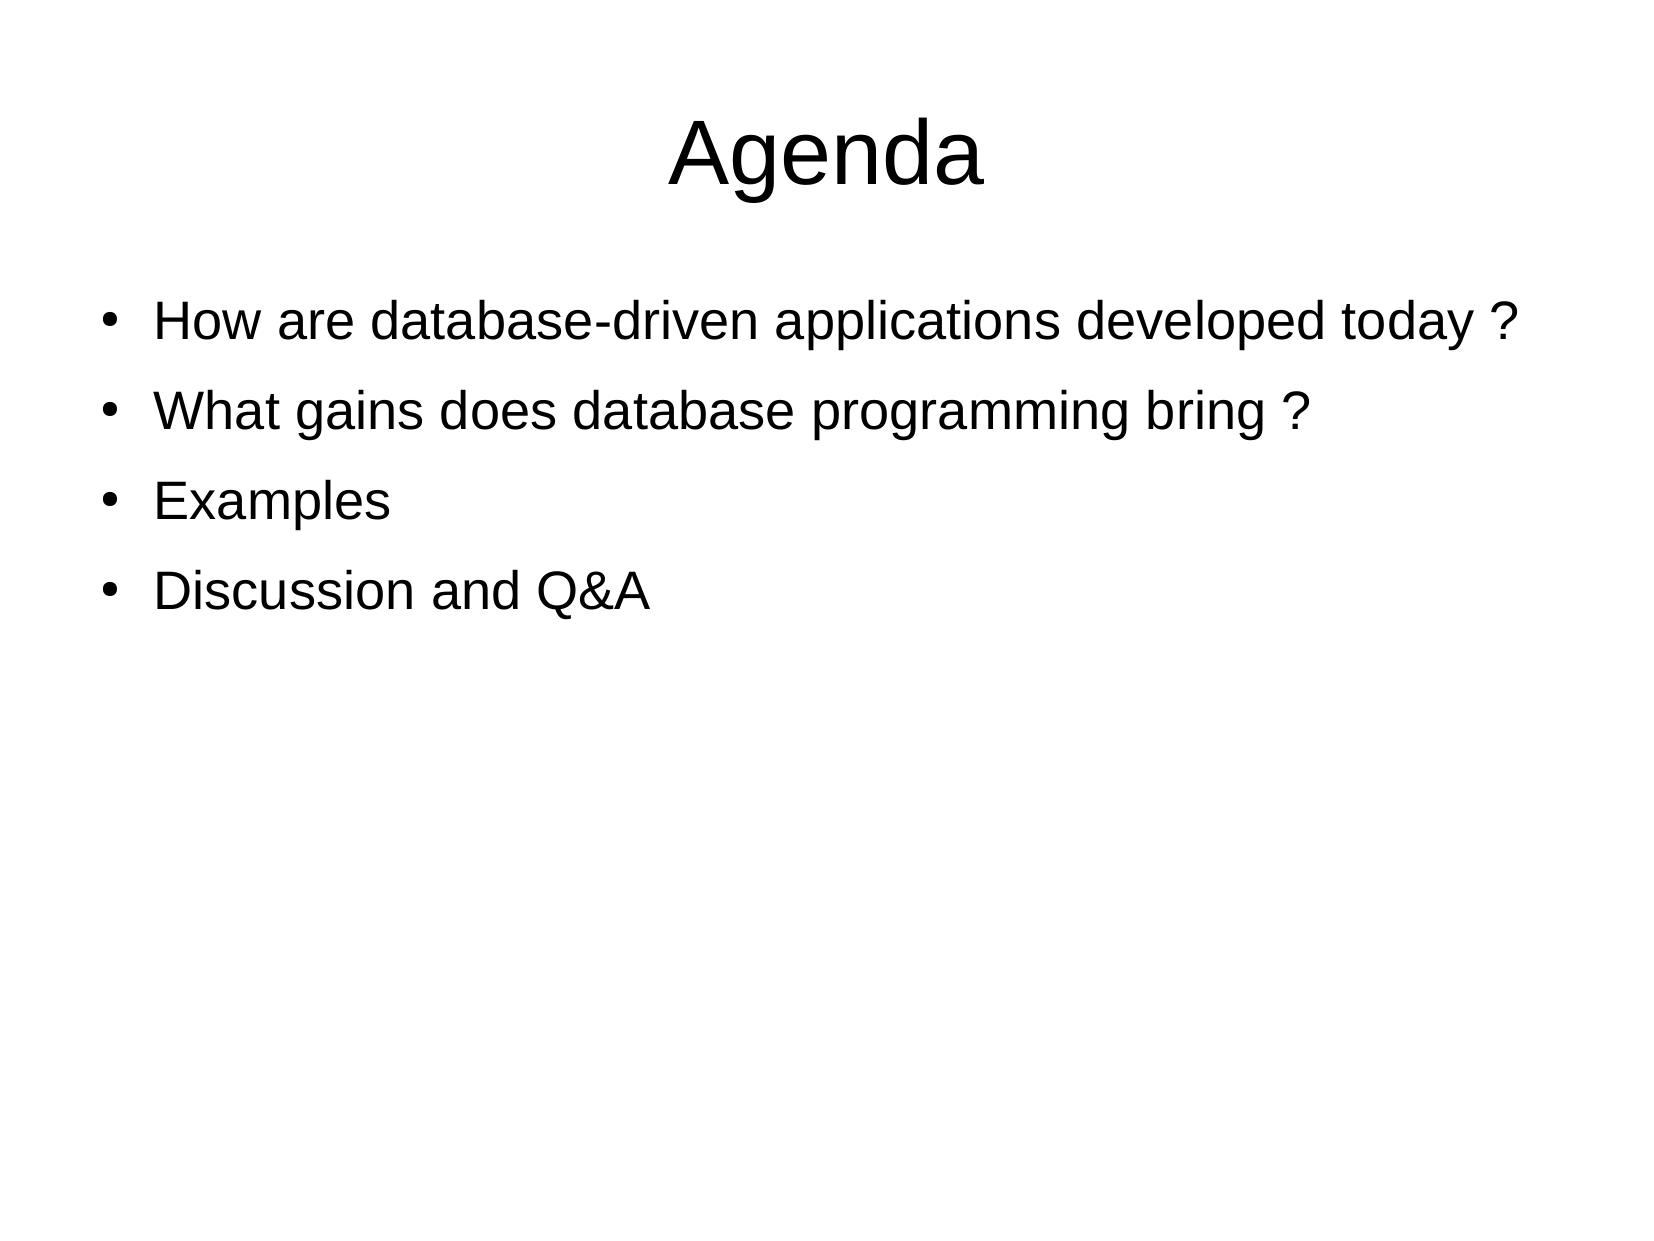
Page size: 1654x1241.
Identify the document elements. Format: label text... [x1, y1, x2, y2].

list How are database-driven applications developed today ? What gains does database programming bring ? Examples Discussion and Q&A [82, 290, 1571, 1010]
title Agenda [82, 49, 1571, 257]
